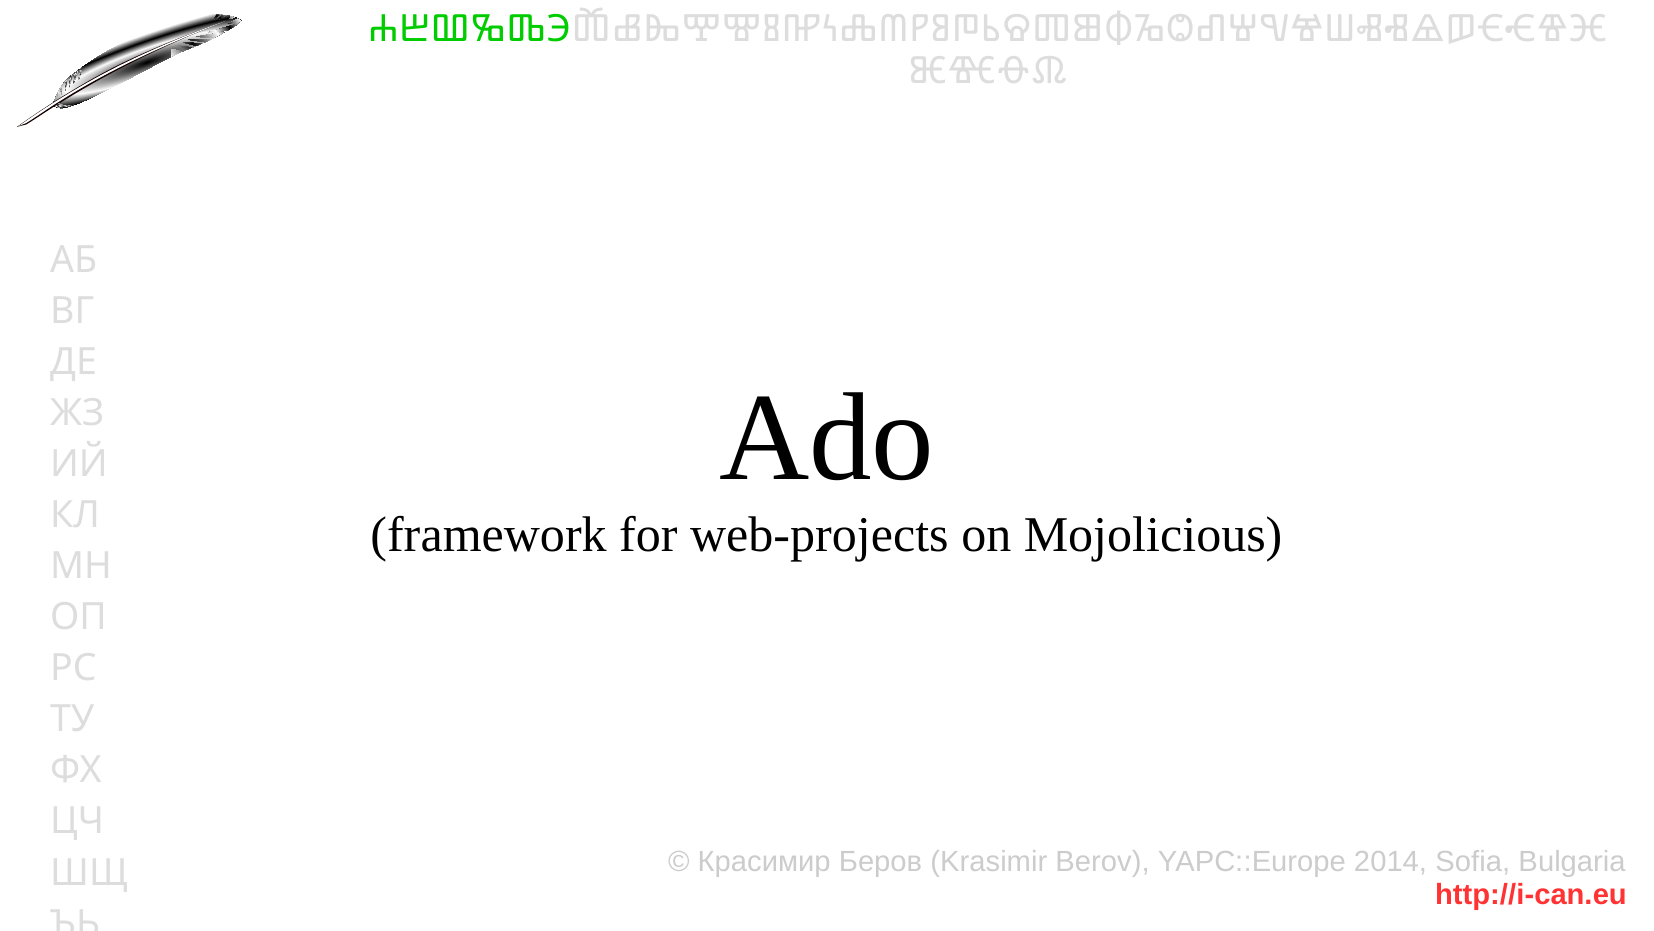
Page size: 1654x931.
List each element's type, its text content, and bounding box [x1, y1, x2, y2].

subtitle Ado (framework for web-projects on Mojolicious) [162, 281, 1492, 649]
